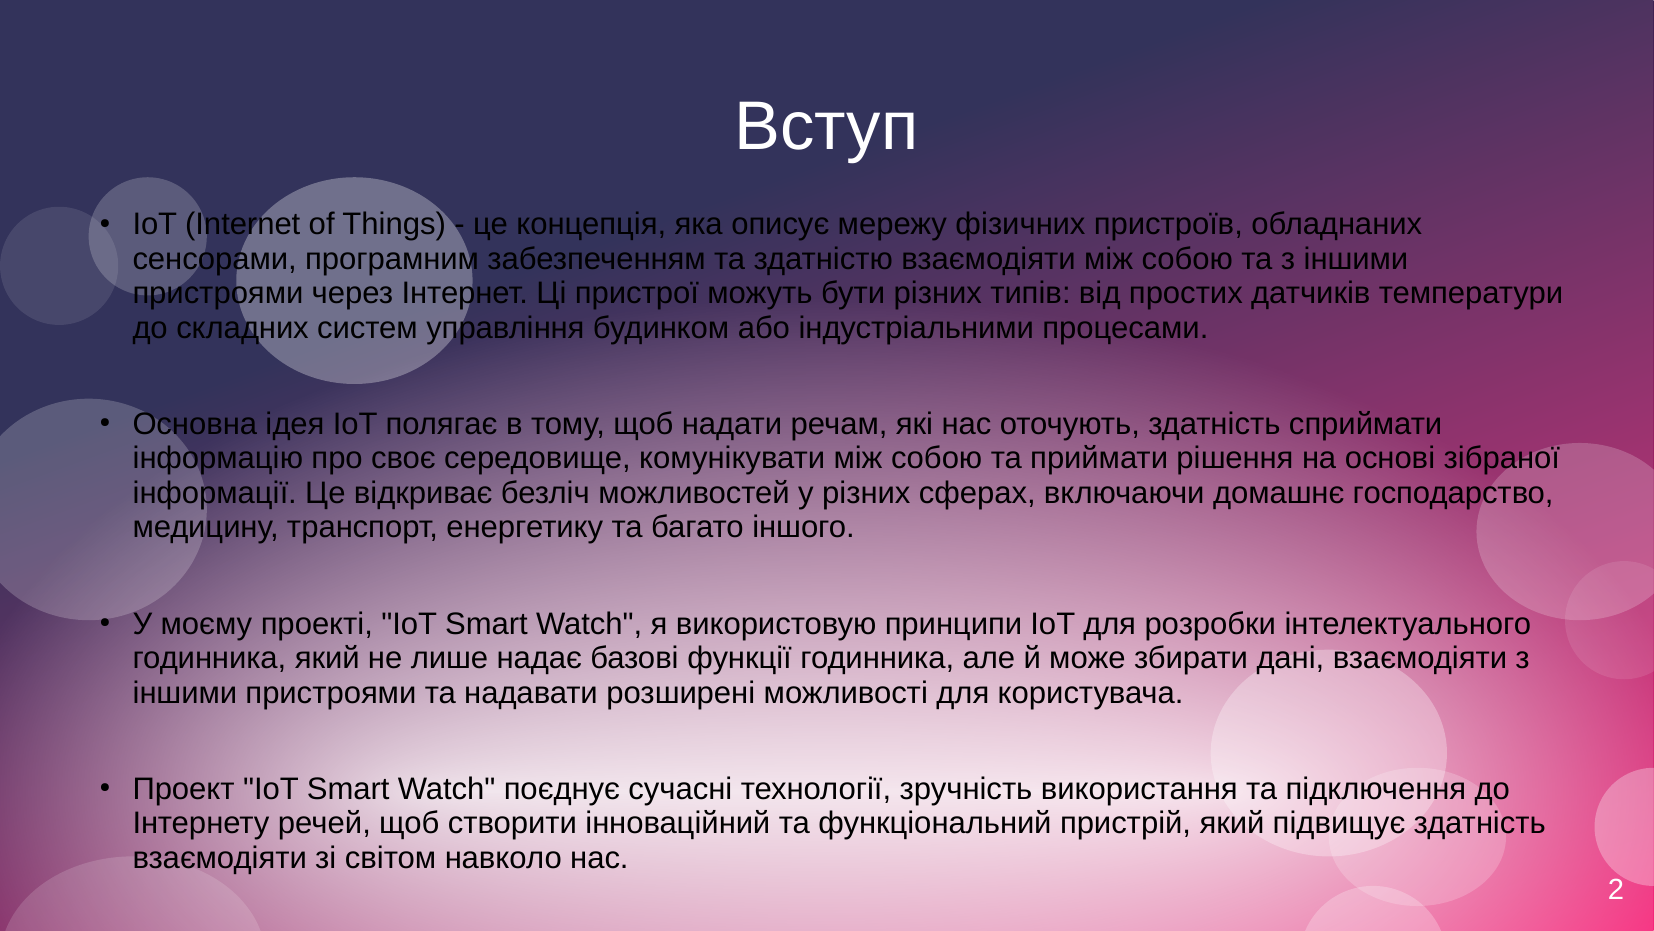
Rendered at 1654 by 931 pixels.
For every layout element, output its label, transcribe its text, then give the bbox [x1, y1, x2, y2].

list IoT (Internet of Things) - це концепція, яка описує мережу фізичних пристроїв, обладнаних сенсорами, програмним забезпеченням та здатністю взаємодіяти між собою та з іншими пристроями через Інтернет. Ці пристрої можуть бути різних типів: від простих датчиків температури до складних систем управління будинком або індустріальними процесами. Основна ідея IoT полягає в тому, щоб надати речам, які нас оточують, здатність сприймати інформацію про своє середовище, комунікувати між собою та приймати рішення на основі зібраної інформації. Це відкриває безліч можливостей у різних сферах, включаючи домашнє господарство, медицину, транспорт, енергетику та багато іншого. У моєму проекті, "IoT Smart Watch", я використовую принципи IoT для розробки інтелектуального годинника, який не лише надає базові функції годинника, але й може збирати дані, взаємодіяти з іншими пристроями та надавати розширені можливості для користувача. Проект "IoT Smart Watch" поєднує сучасні технології, зручність використання та підключення до Інтернету речей, щоб створити інноваційний та функціональний пристрій, який підвищує здатність взаємодіяти зі світом навколо нас. [88, 206, 1565, 886]
title Вступ [88, 44, 1565, 206]
